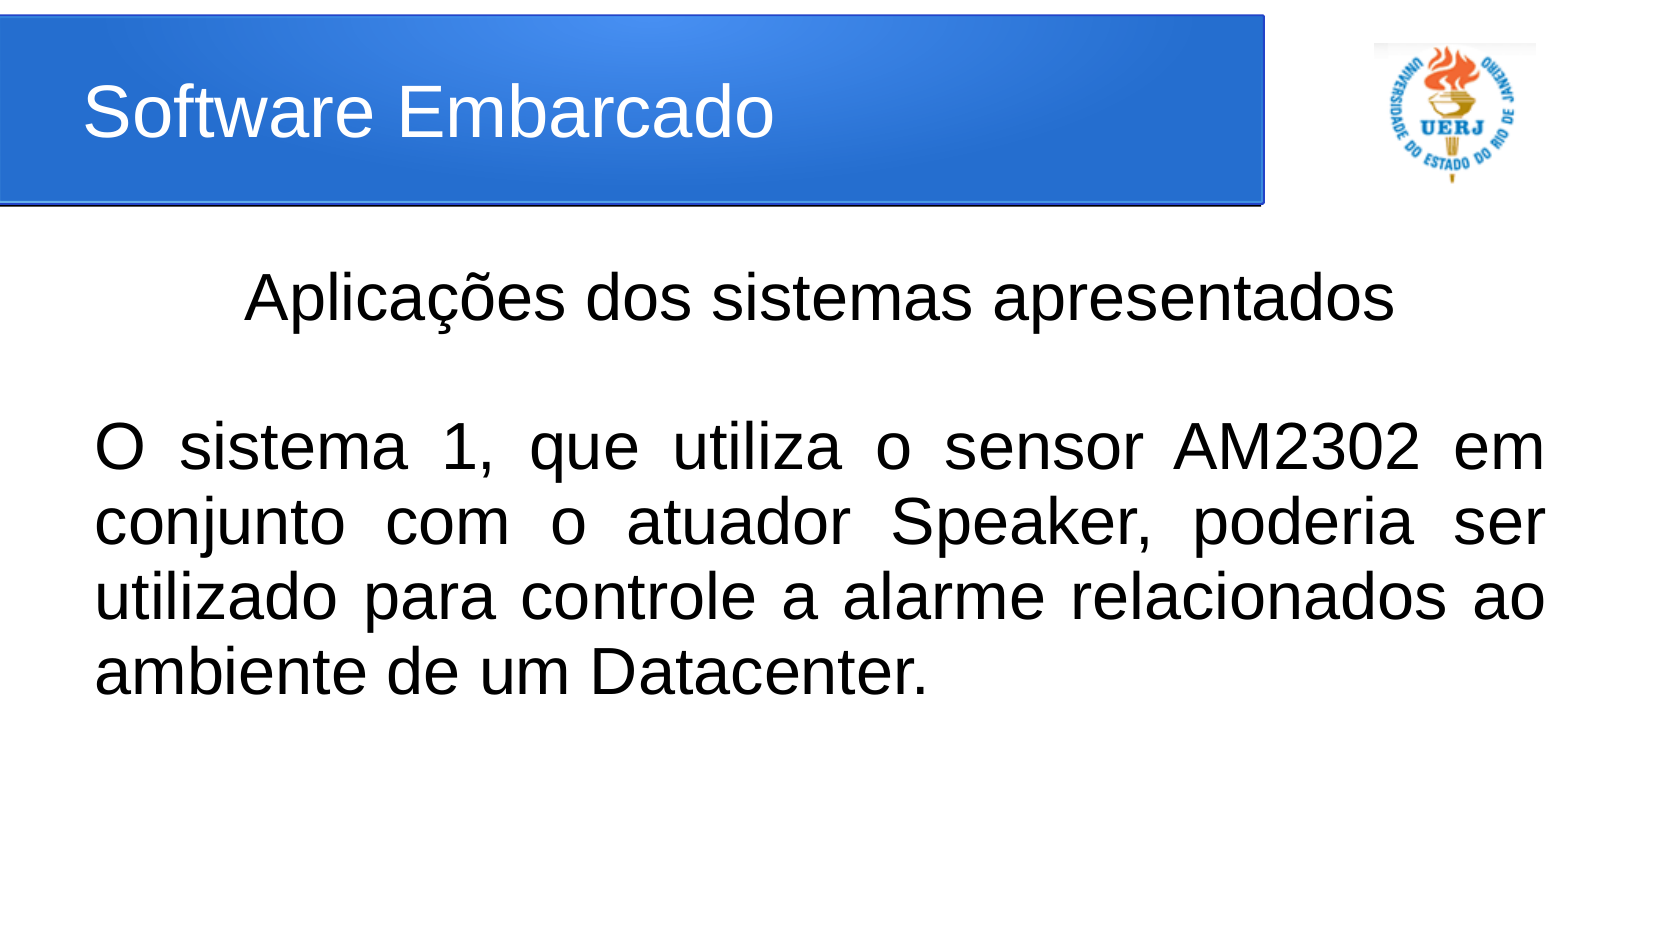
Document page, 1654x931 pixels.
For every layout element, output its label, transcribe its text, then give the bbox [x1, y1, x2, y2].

subtitle Aplicações dos sistemas apresentados O sistema 1, que utiliza o sensor AM2302 em conjunto com o atuador Speaker, poderia ser utilizado para controle a alarme relacionados ao ambiente de um Datacenter. [94, 259, 1548, 859]
title Software Embarcado [82, 35, 1235, 189]
picture [1374, 43, 1536, 190]
